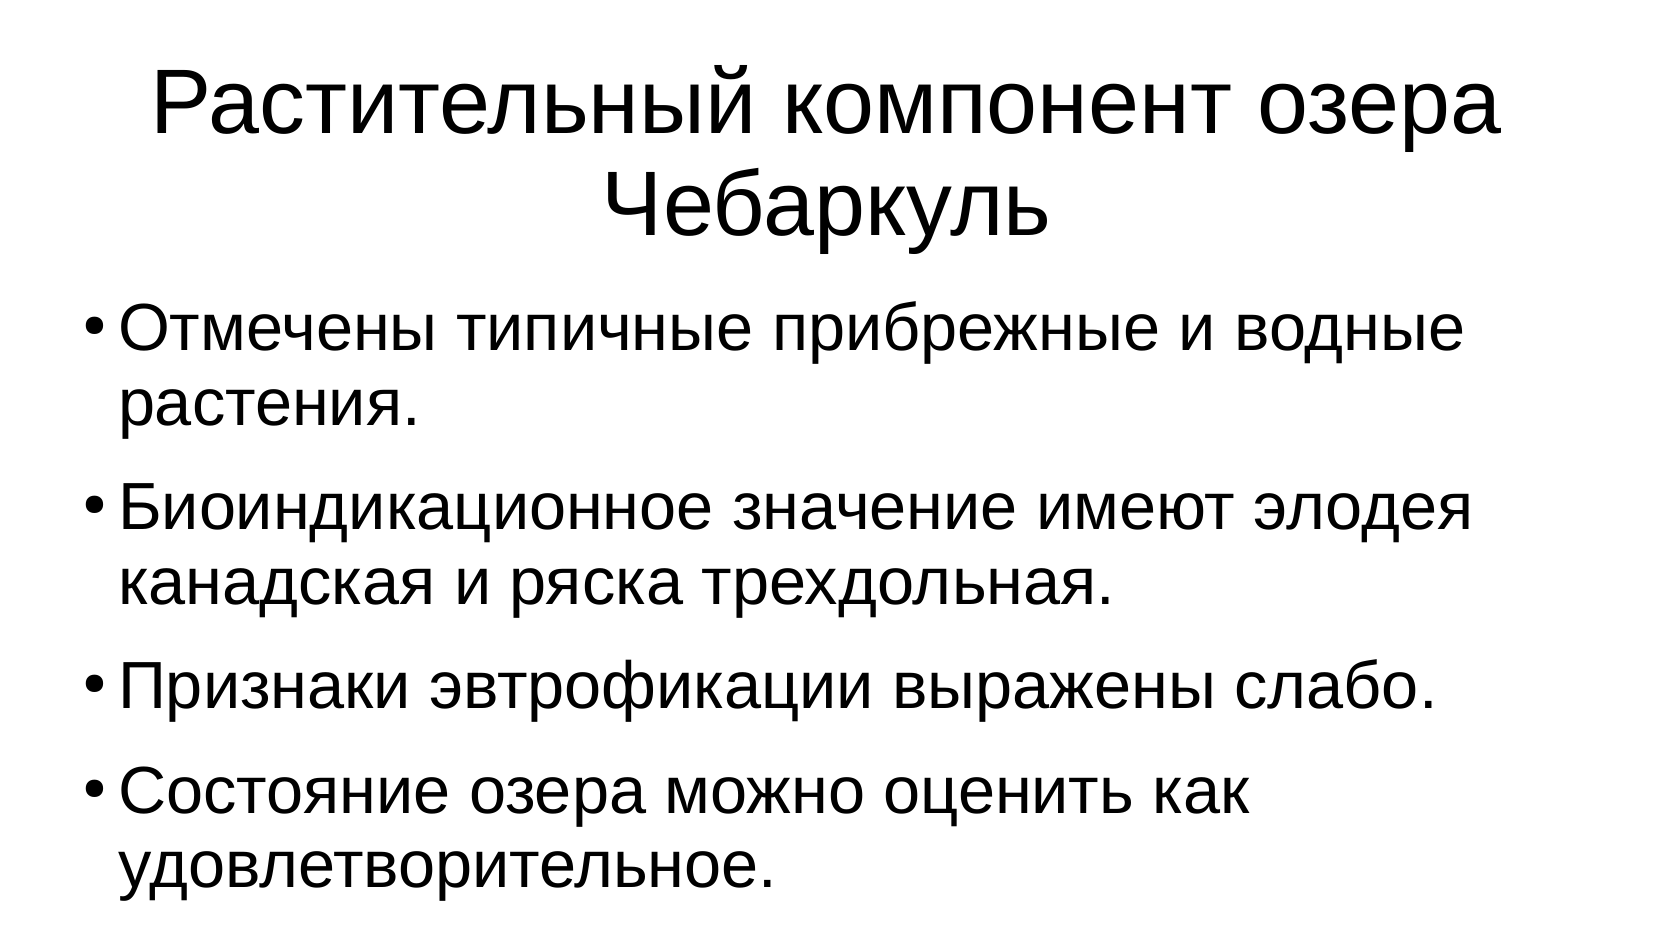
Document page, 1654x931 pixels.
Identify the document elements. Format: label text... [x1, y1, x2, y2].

list Отмечены типичные прибрежные и водные растения. Биоиндикационное значение имеют элодея канадская и ряска трехдольная. Признаки эвтрофикации выражены слабо. Состояние озера можно оценить как удовлетворительное. [82, 290, 1571, 931]
title Растительный компонент озера Чебаркуль [82, 49, 1571, 257]
